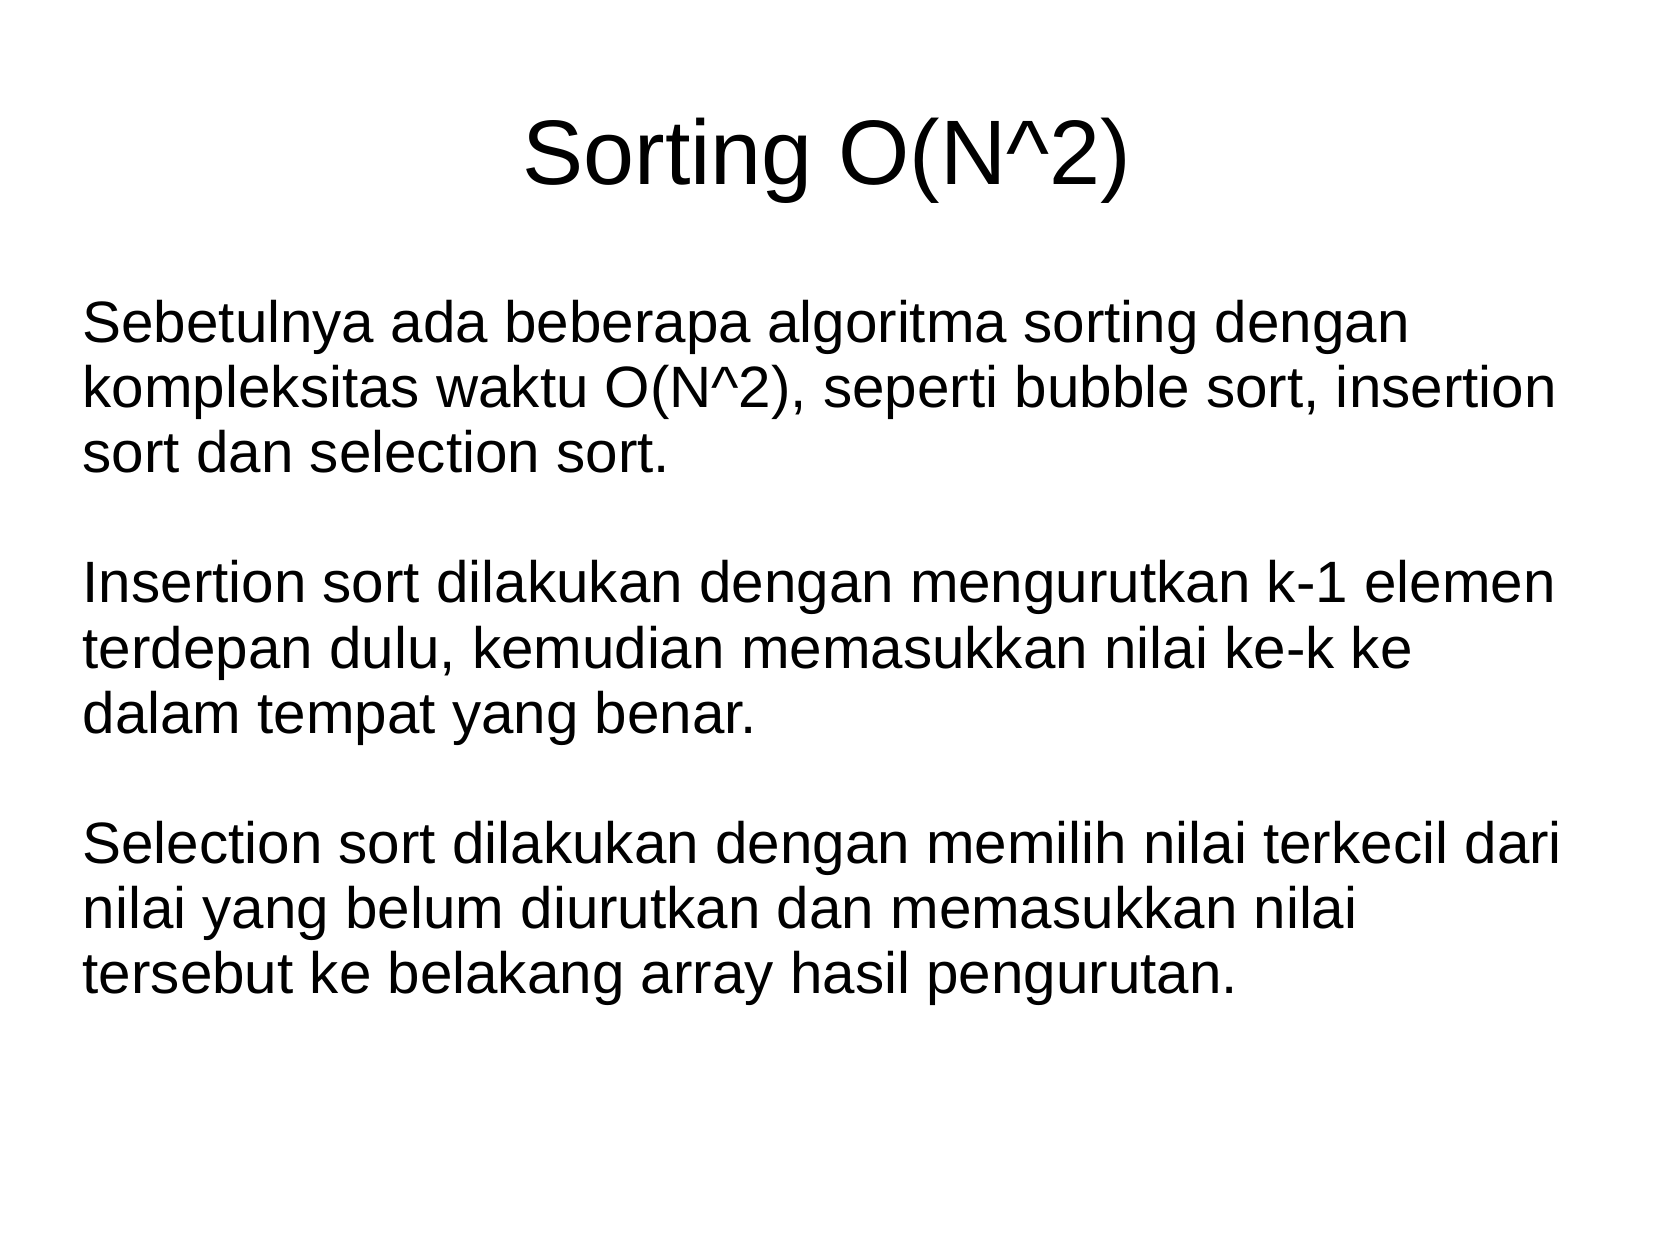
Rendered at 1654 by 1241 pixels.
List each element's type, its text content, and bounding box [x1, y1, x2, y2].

title Sorting O(N^2) [82, 49, 1571, 257]
subtitle Sebetulnya ada beberapa algoritma sorting dengan kompleksitas waktu O(N^2), seperti bubble sort, insertion sort dan selection sort. Insertion sort dilakukan dengan mengurutkan k-1 elemen terdepan dulu, kemudian memasukkan nilai ke-k ke dalam tempat yang benar. Selection sort dilakukan dengan memilih nilai terkecil dari nilai yang belum diurutkan dan memasukkan nilai tersebut ke belakang array hasil pengurutan. [82, 290, 1571, 1010]
